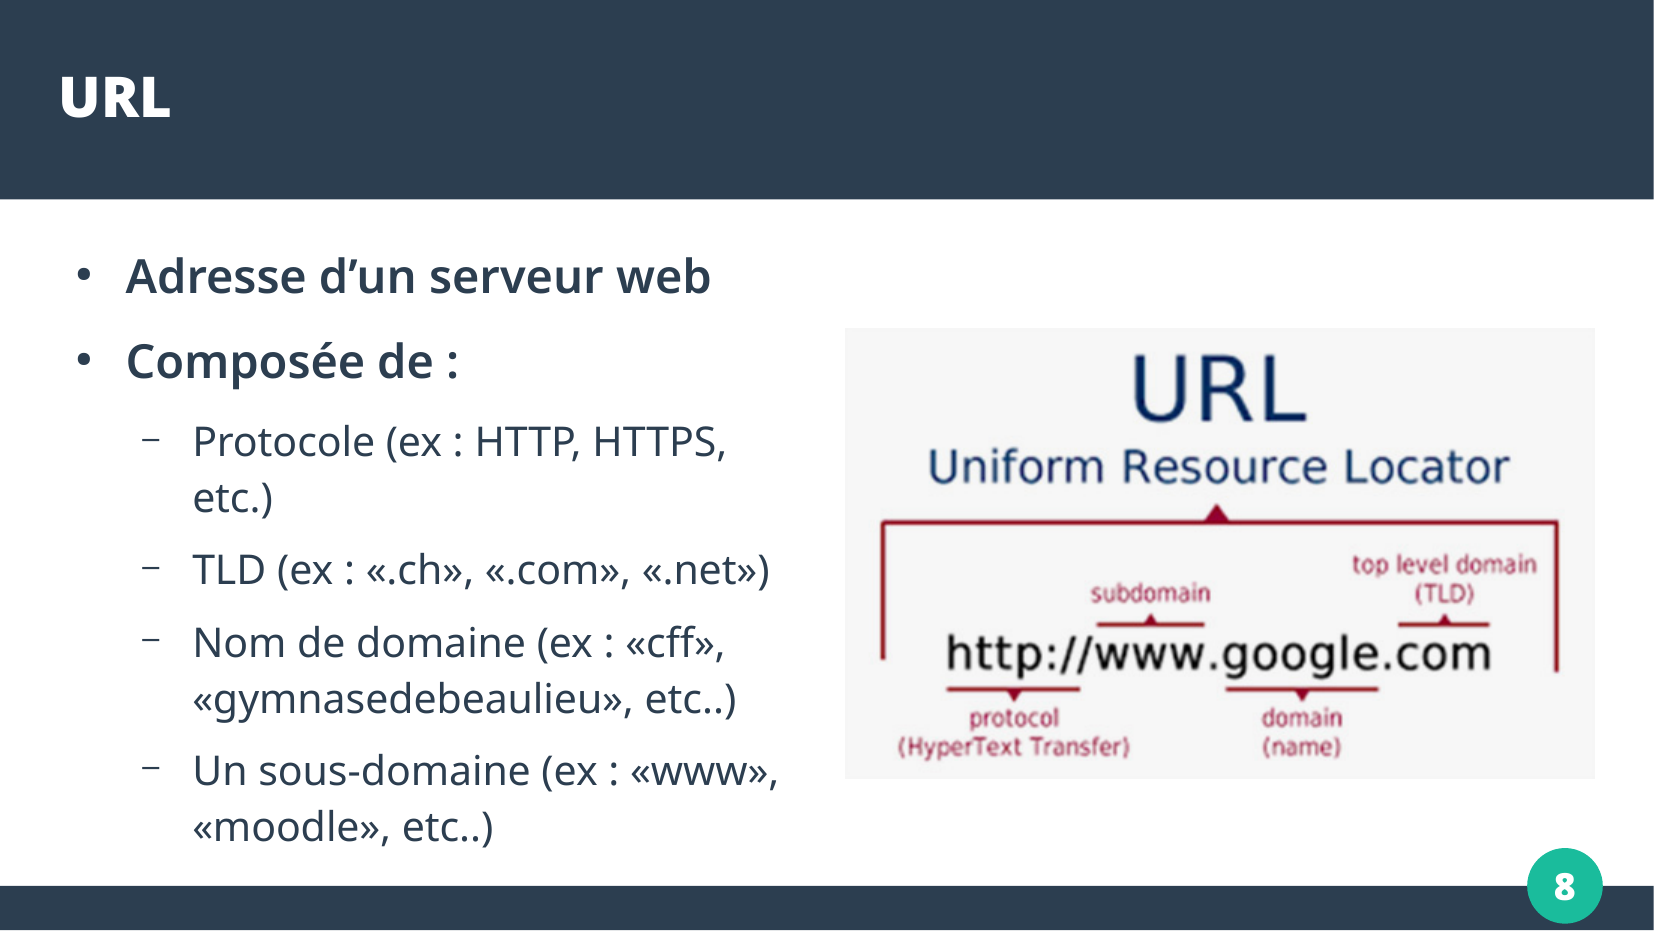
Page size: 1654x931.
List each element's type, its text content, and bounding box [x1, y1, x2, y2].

picture [845, 328, 1595, 779]
list Adresse d’un serveur web Composée de : Protocole (ex : HTTP, HTTPS, etc.) TLD (ex : «.ch», «.com», «.net») Nom de domaine (ex : «cff», «gymnasedebeaulieu», etc..) Un sous-domaine (ex : «www», «moodle», etc..) [59, 243, 809, 864]
title URL [59, 37, 1595, 155]
